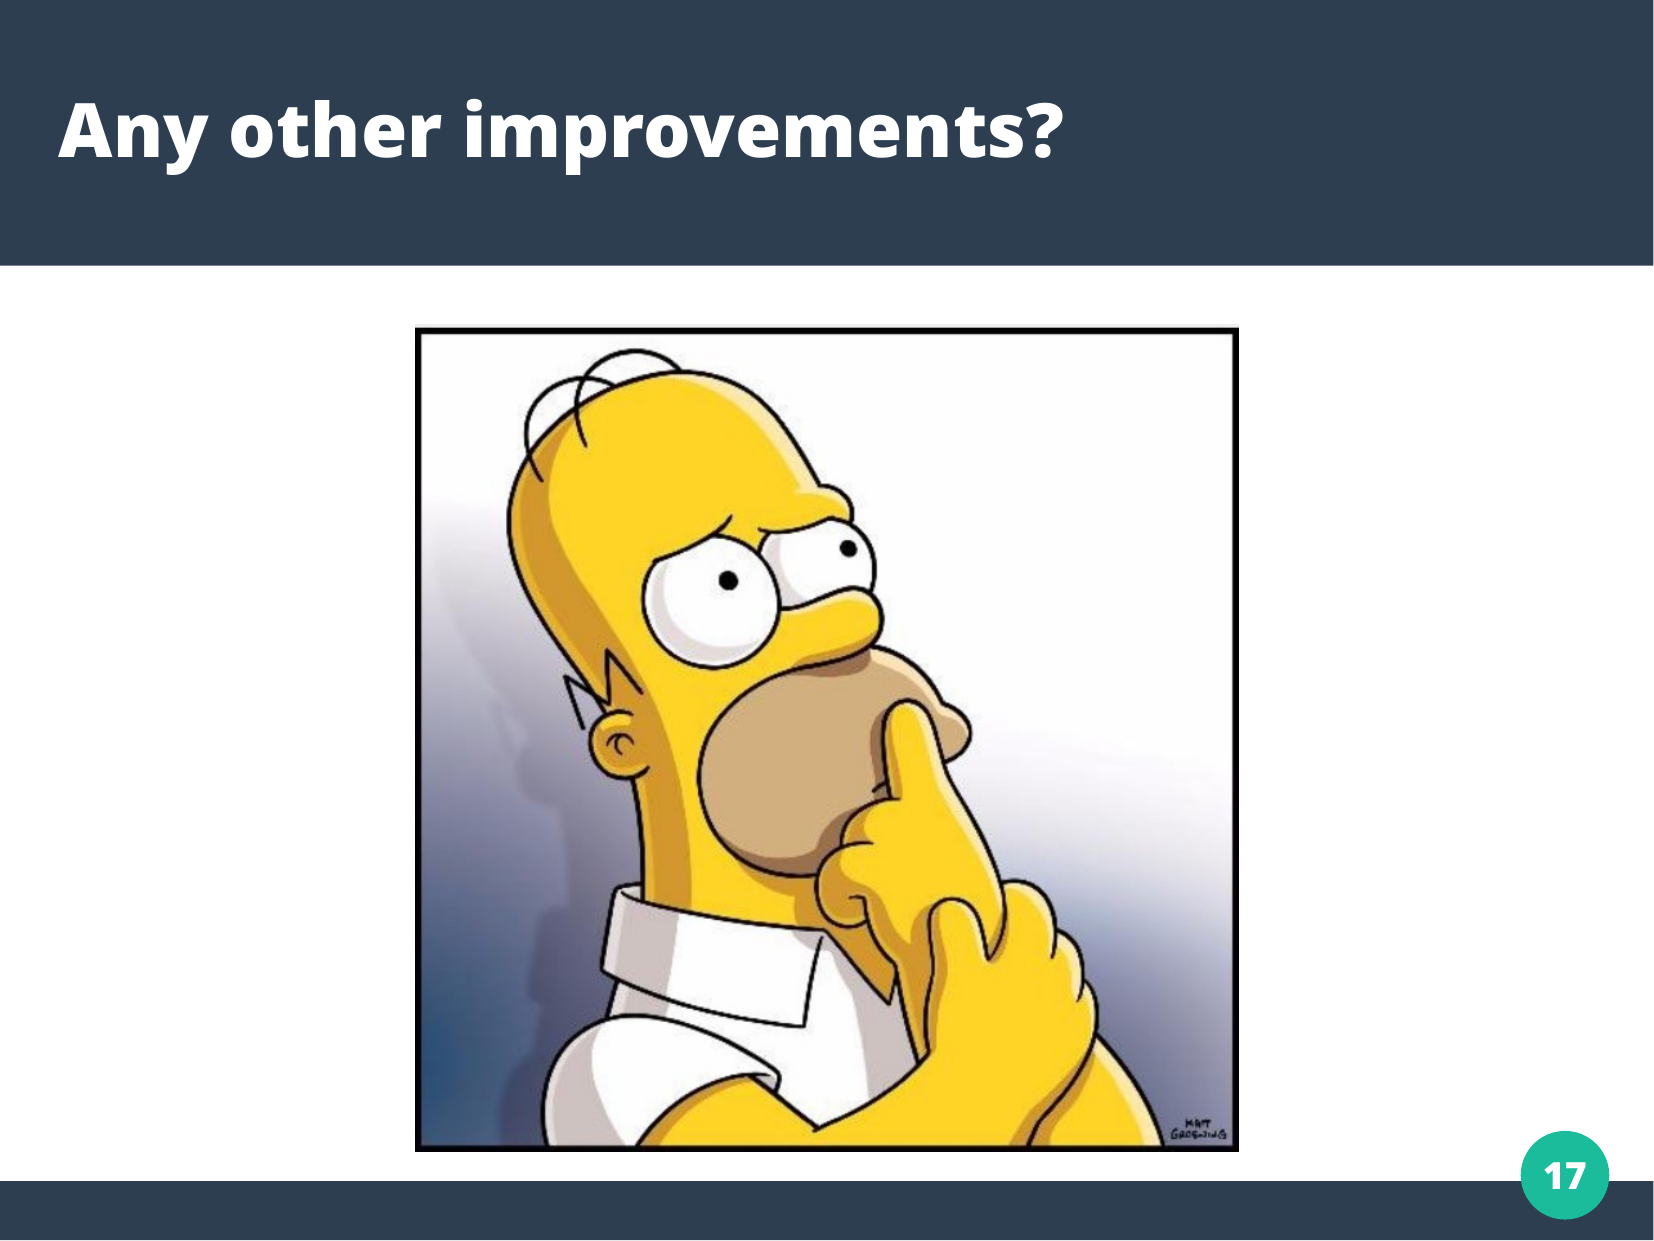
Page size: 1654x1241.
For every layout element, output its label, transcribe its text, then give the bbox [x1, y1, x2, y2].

picture [415, 324, 1239, 1152]
title Any other improvements? [59, 49, 1595, 207]
